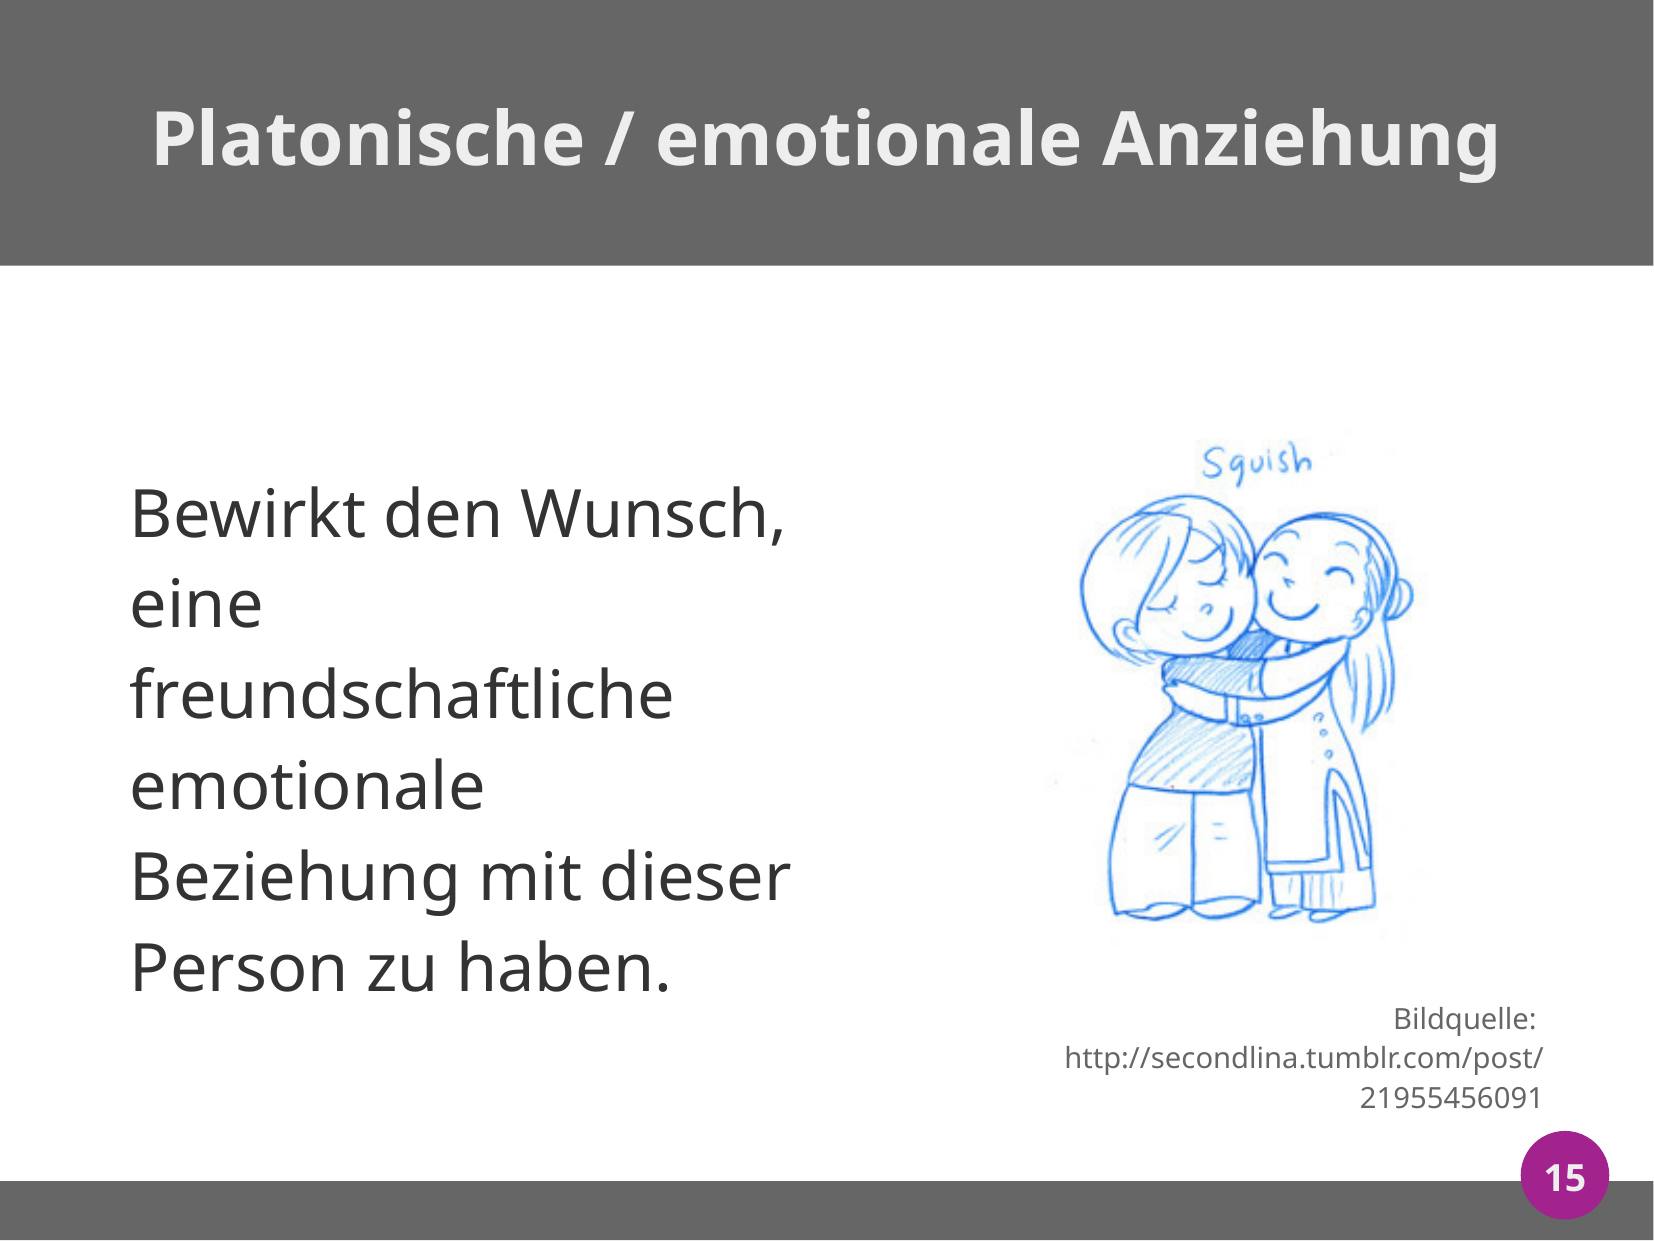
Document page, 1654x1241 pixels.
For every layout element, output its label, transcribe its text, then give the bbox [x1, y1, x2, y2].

picture [1016, 427, 1512, 957]
text_box Bildquelle: http://secondlina.tumblr.com/post/21955456091 [919, 990, 1560, 1099]
title Platonische / emotionale Anziehung [59, 11, 1595, 260]
list Bewirkt den Wunsch, eine freundschaftliche emotionale Beziehung mit dieser Person zu haben. [59, 324, 809, 1152]
